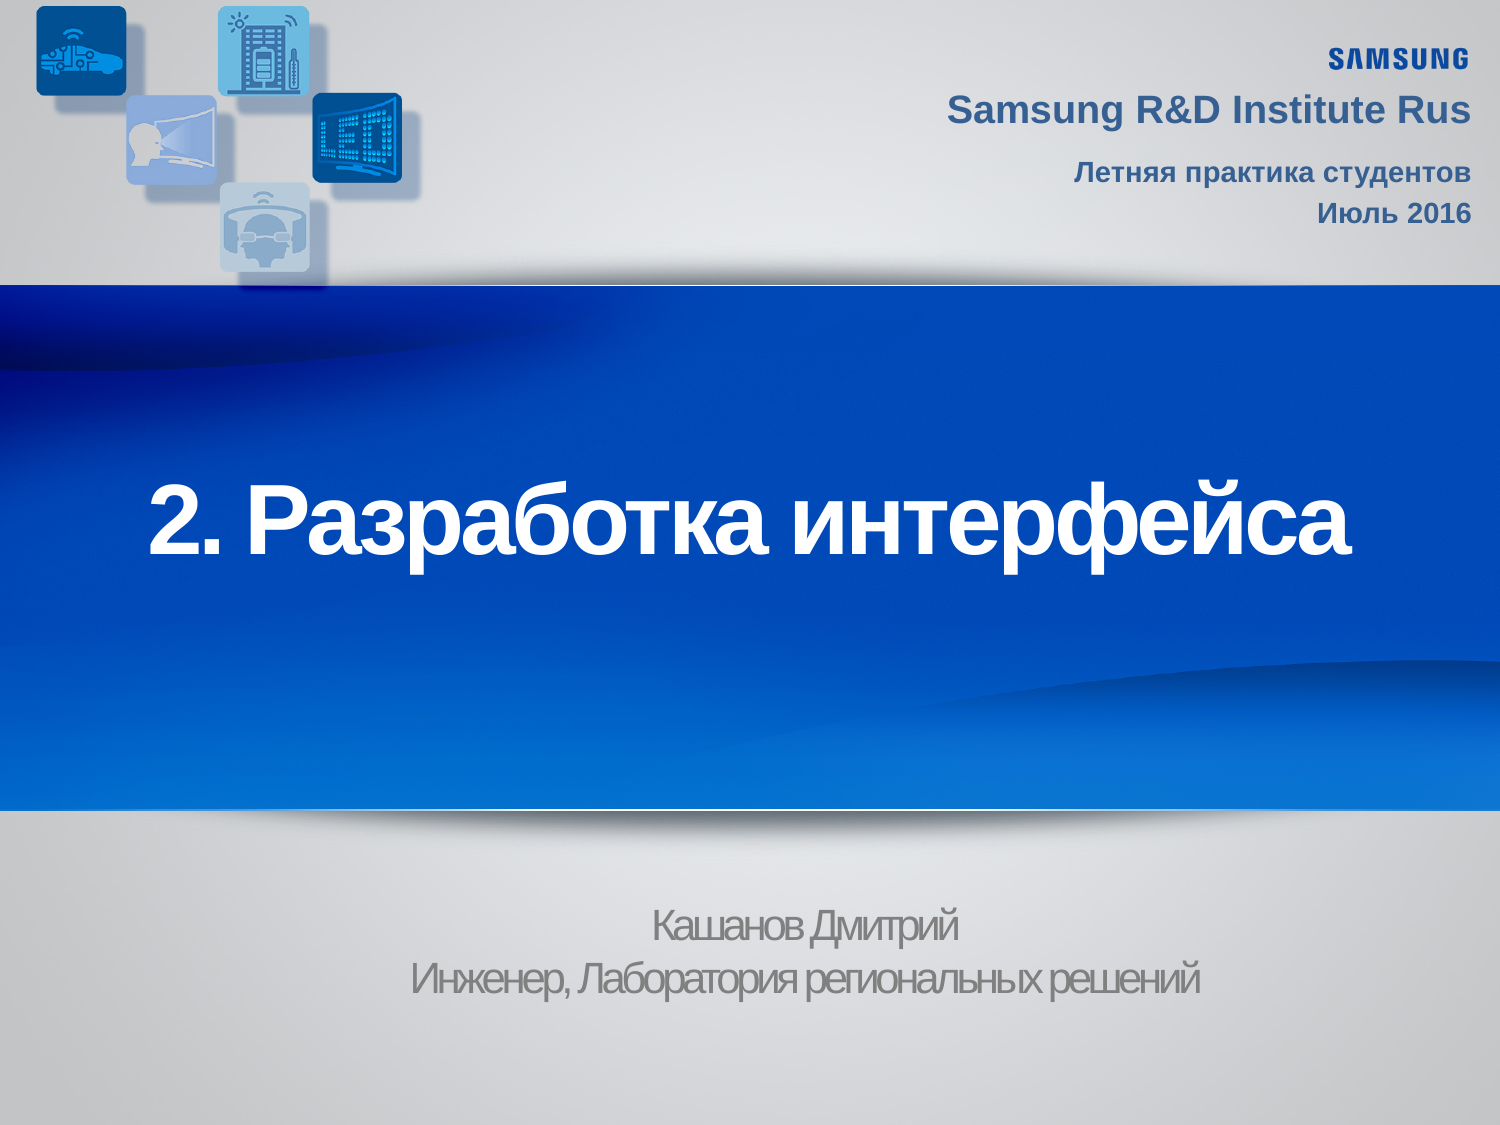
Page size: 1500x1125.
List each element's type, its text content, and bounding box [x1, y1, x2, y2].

subtitle Кашанов Дмитрий Инженер, Лаборатория региональных решений [287, 888, 1325, 1023]
picture [0, 0, 1500, 1125]
text_box Samsung R&D Institute Rus [849, 74, 1490, 140]
title 2. Разработка интерфейса [112, 445, 1388, 669]
text_box Летняя практика студентов Июль 2016 [591, 145, 1488, 237]
